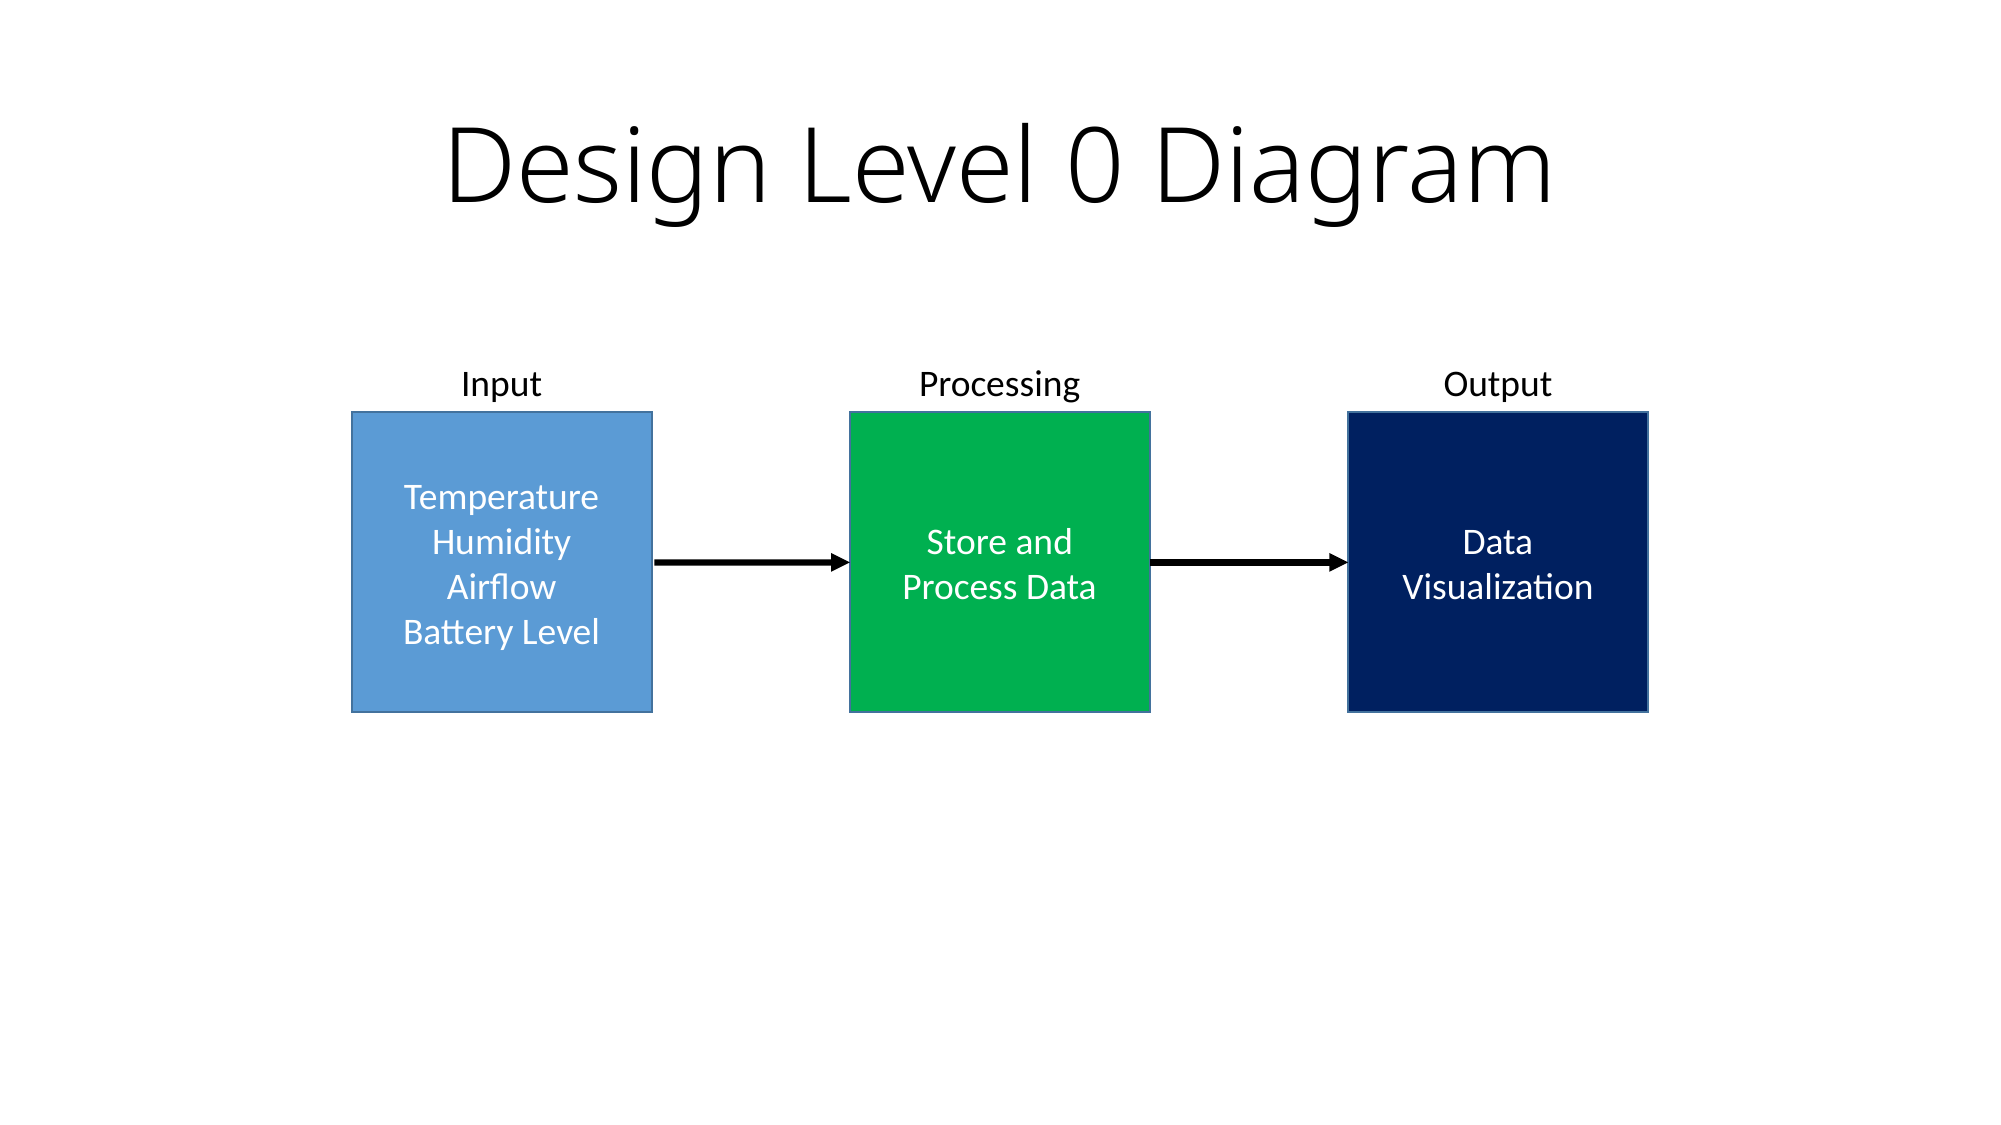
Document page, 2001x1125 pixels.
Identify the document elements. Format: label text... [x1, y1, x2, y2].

text_box Output [1428, 351, 1568, 412]
text_box Data Visualization [1348, 412, 1648, 712]
text_box Input [446, 351, 558, 412]
text_box Store and Process Data [850, 412, 1150, 712]
title Design Level 0 Diagram [137, 59, 1863, 278]
text_box Temperature Humidity Airflow Battery Level [352, 412, 652, 712]
text_box Processing [904, 351, 1096, 412]
